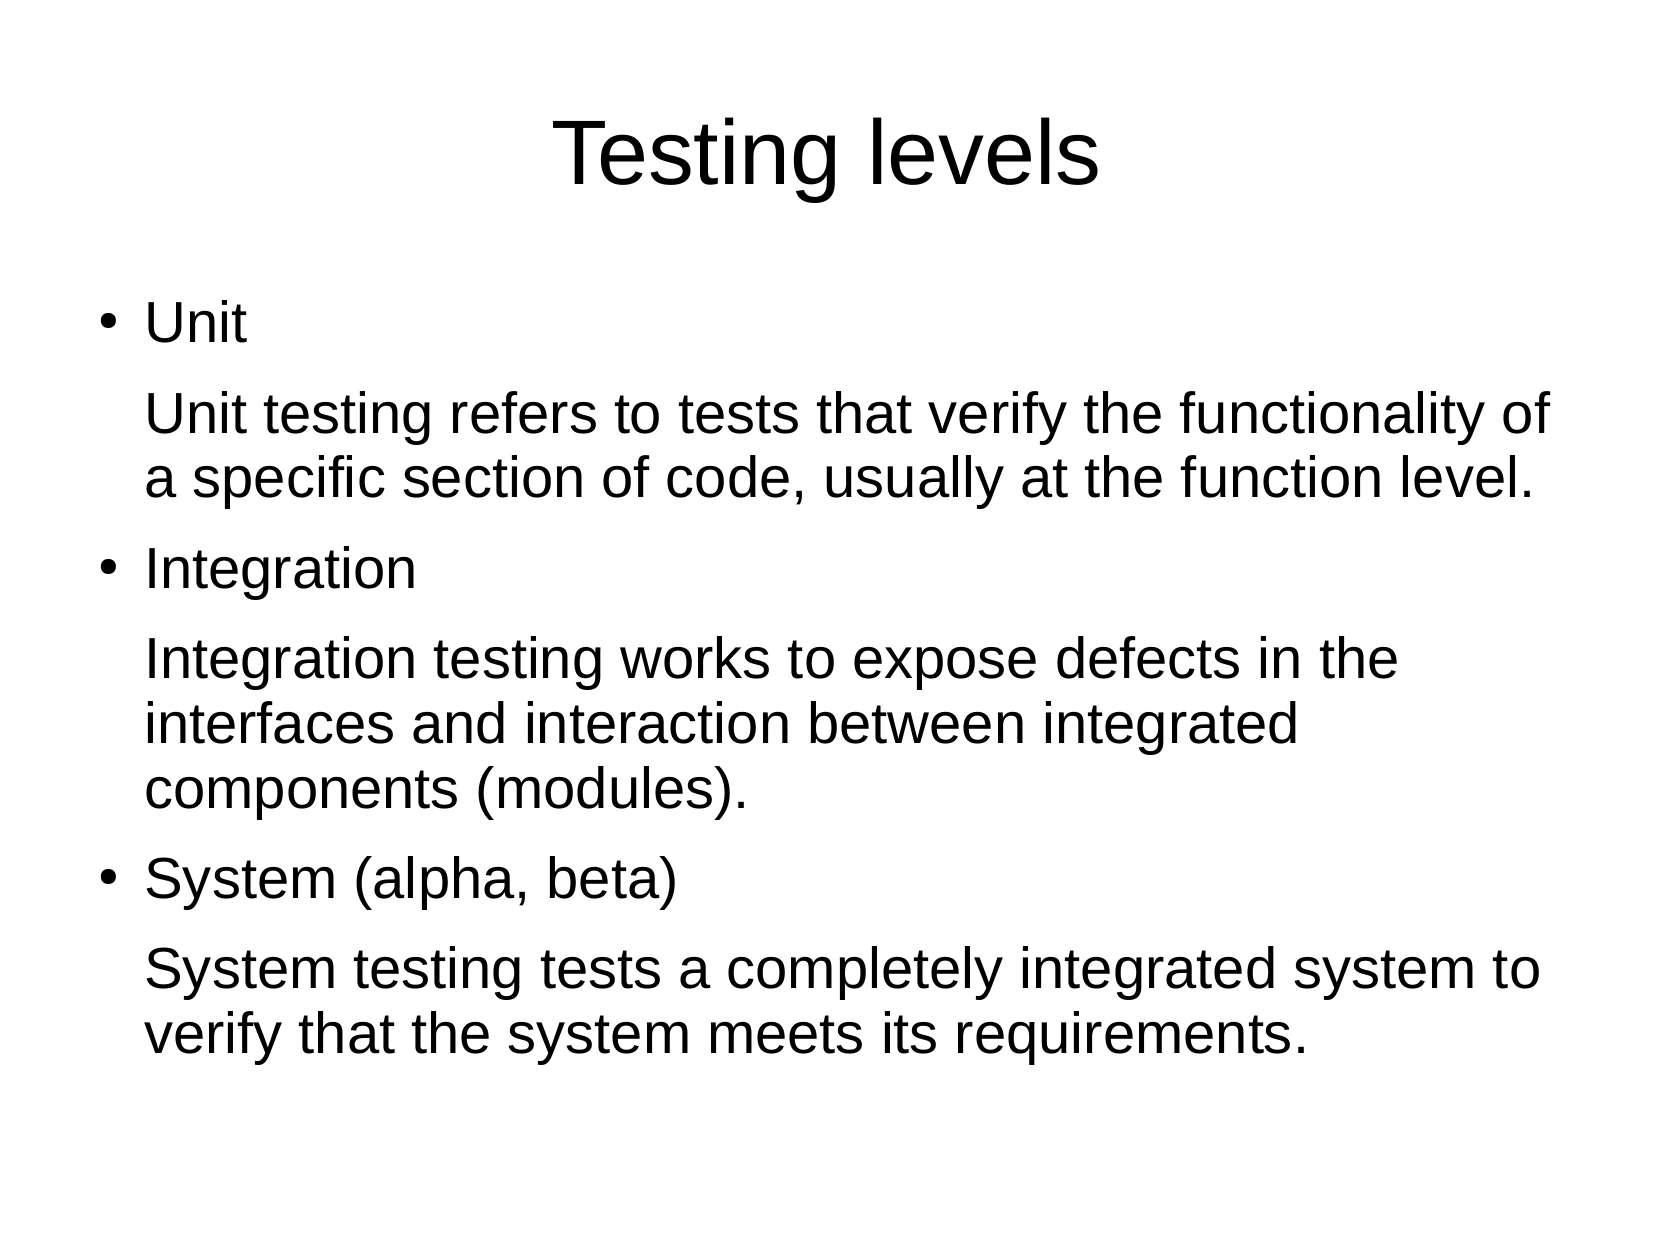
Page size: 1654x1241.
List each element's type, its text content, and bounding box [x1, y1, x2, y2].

list Unit Unit testing refers to tests that verify the functionality of a specific section of code, usually at the function level. Integration Integration testing works to expose defects in the interfaces and interaction between integrated components (modules). System (alpha, beta) System testing tests a completely integrated system to verify that the system meets its requirements. [82, 290, 1571, 1126]
title Testing levels [82, 49, 1571, 257]
